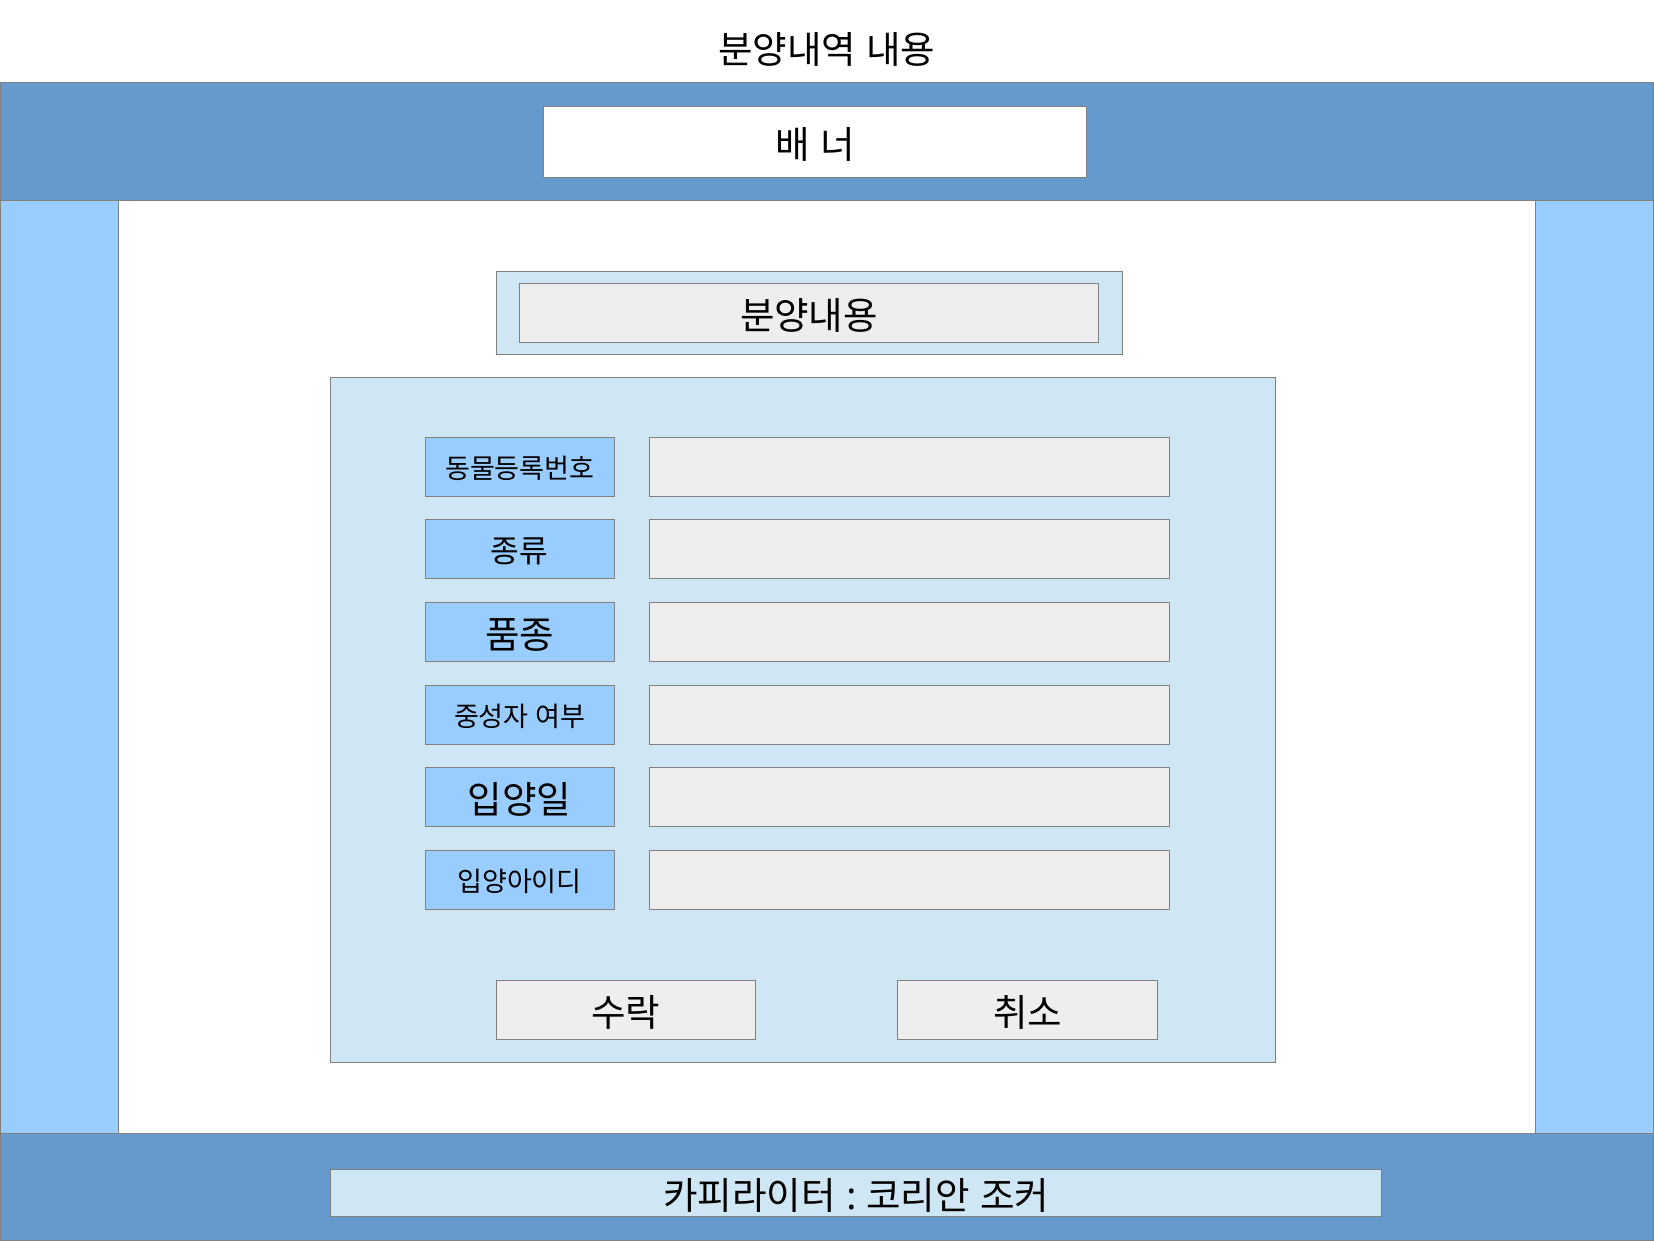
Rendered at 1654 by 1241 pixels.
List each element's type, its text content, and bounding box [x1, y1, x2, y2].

text_box 분양내용 [519, 283, 1099, 343]
text_box 입양일 [425, 767, 615, 827]
text_box 중성자 여부 [425, 685, 615, 745]
text_box 종류 [425, 519, 615, 579]
text_box 동물등록번호 [425, 437, 615, 497]
text_box 수락 [496, 980, 756, 1040]
text_box 카피라이터 : 코리안 조커 [330, 1169, 1382, 1217]
text_box 분양내역 내용 [602, 13, 1052, 71]
text_box 배 너 [543, 106, 1087, 178]
text_box 취소 [897, 980, 1158, 1040]
text_box 품종 [425, 602, 615, 662]
text_box 입양아이디 [425, 850, 615, 910]
text_box [0, 82, 1654, 1241]
